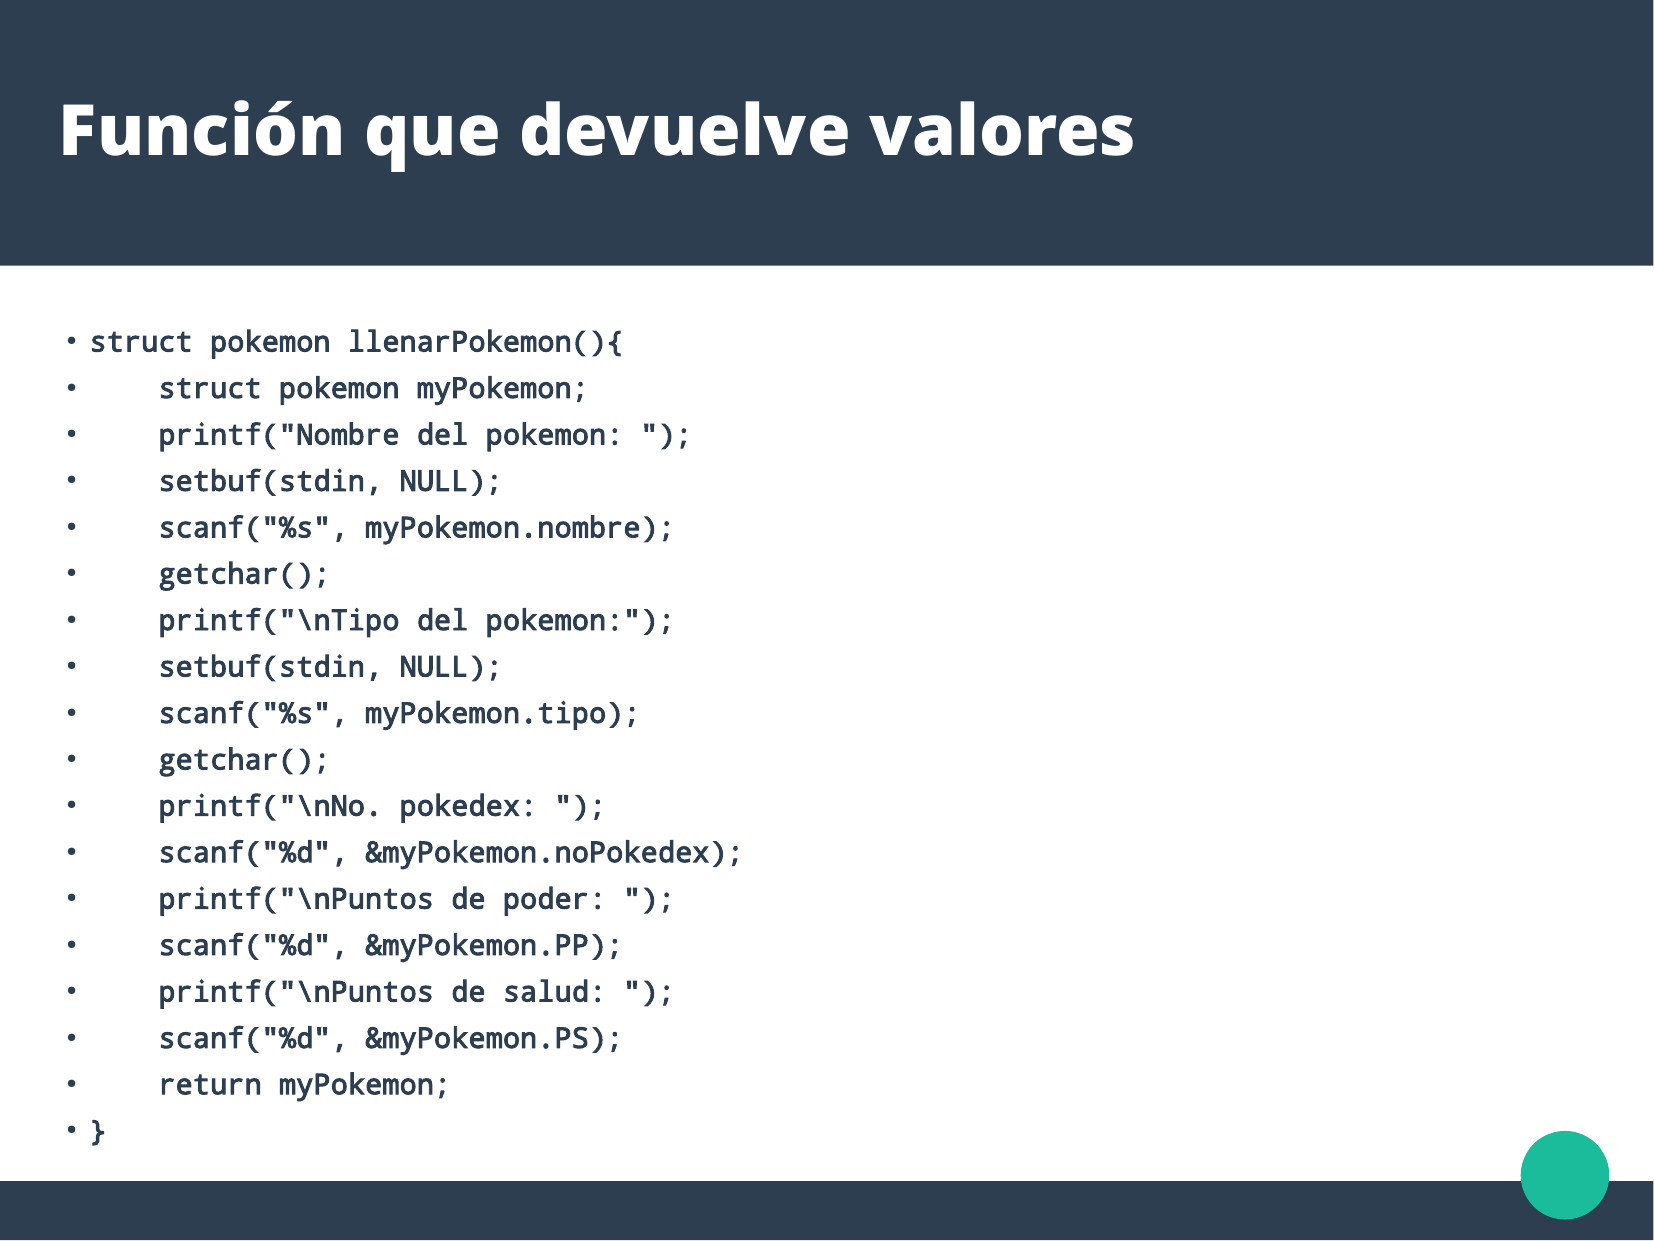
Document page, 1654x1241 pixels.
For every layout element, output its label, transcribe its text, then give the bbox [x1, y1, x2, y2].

list struct pokemon llenarPokemon(){ struct pokemon myPokemon; printf("Nombre del pokemon: "); setbuf(stdin, NULL); scanf("%s", myPokemon.nombre); getchar(); printf("\nTipo del pokemon:"); setbuf(stdin, NULL); scanf("%s", myPokemon.tipo); getchar(); printf("\nNo. pokedex: "); scanf("%d", &myPokemon.noPokedex); printf("\nPuntos de poder: "); scanf("%d", &myPokemon.PP); printf("\nPuntos de salud: "); scanf("%d", &myPokemon.PS); return myPokemon; } [59, 324, 1595, 1152]
title Función que devuelve valores [59, 49, 1595, 207]
